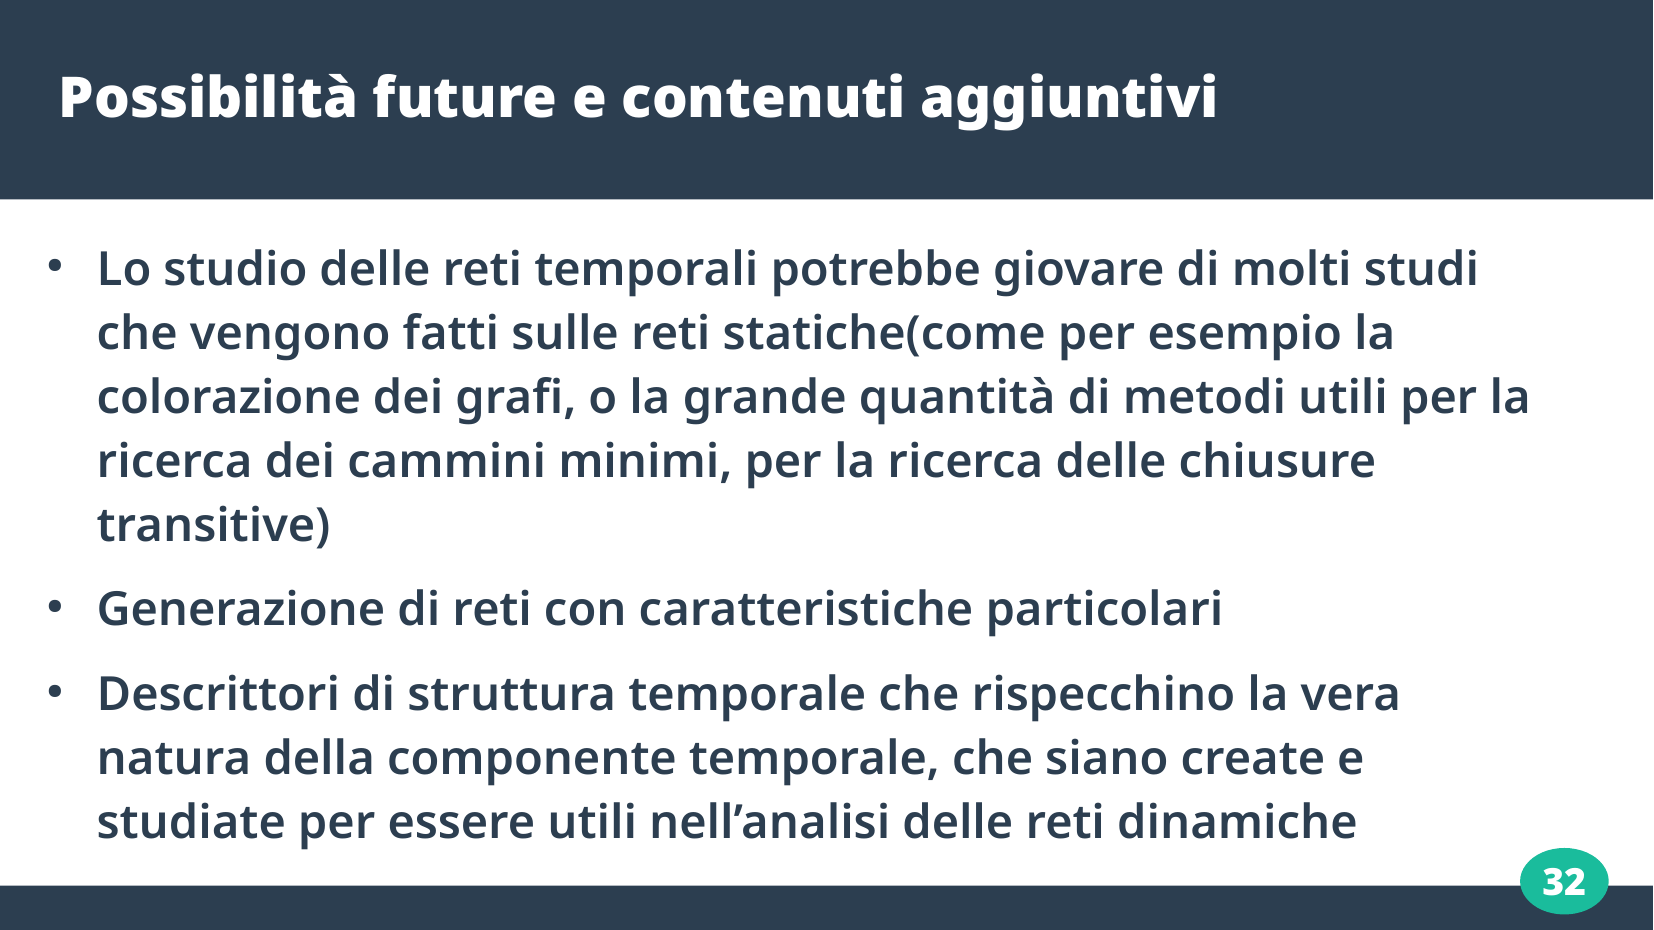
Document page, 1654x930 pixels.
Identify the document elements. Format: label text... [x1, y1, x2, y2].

title Possibilità future e contenuti aggiuntivi [58, 36, 1594, 155]
list Lo studio delle reti temporali potrebbe giovare di molti studi che vengono fatti sulle reti statiche(come per esempio la colorazione dei grafi, o la grande quantità di metodi utili per la ricerca dei cammini minimi, per la ricerca delle chiusure transitive) Generazione di reti con caratteristiche particolari Descrittori di struttura temporale che rispecchino la vera natura della componente temporale, che siano create e studiate per essere utili nell’analisi delle reti dinamiche [30, 234, 1565, 856]
